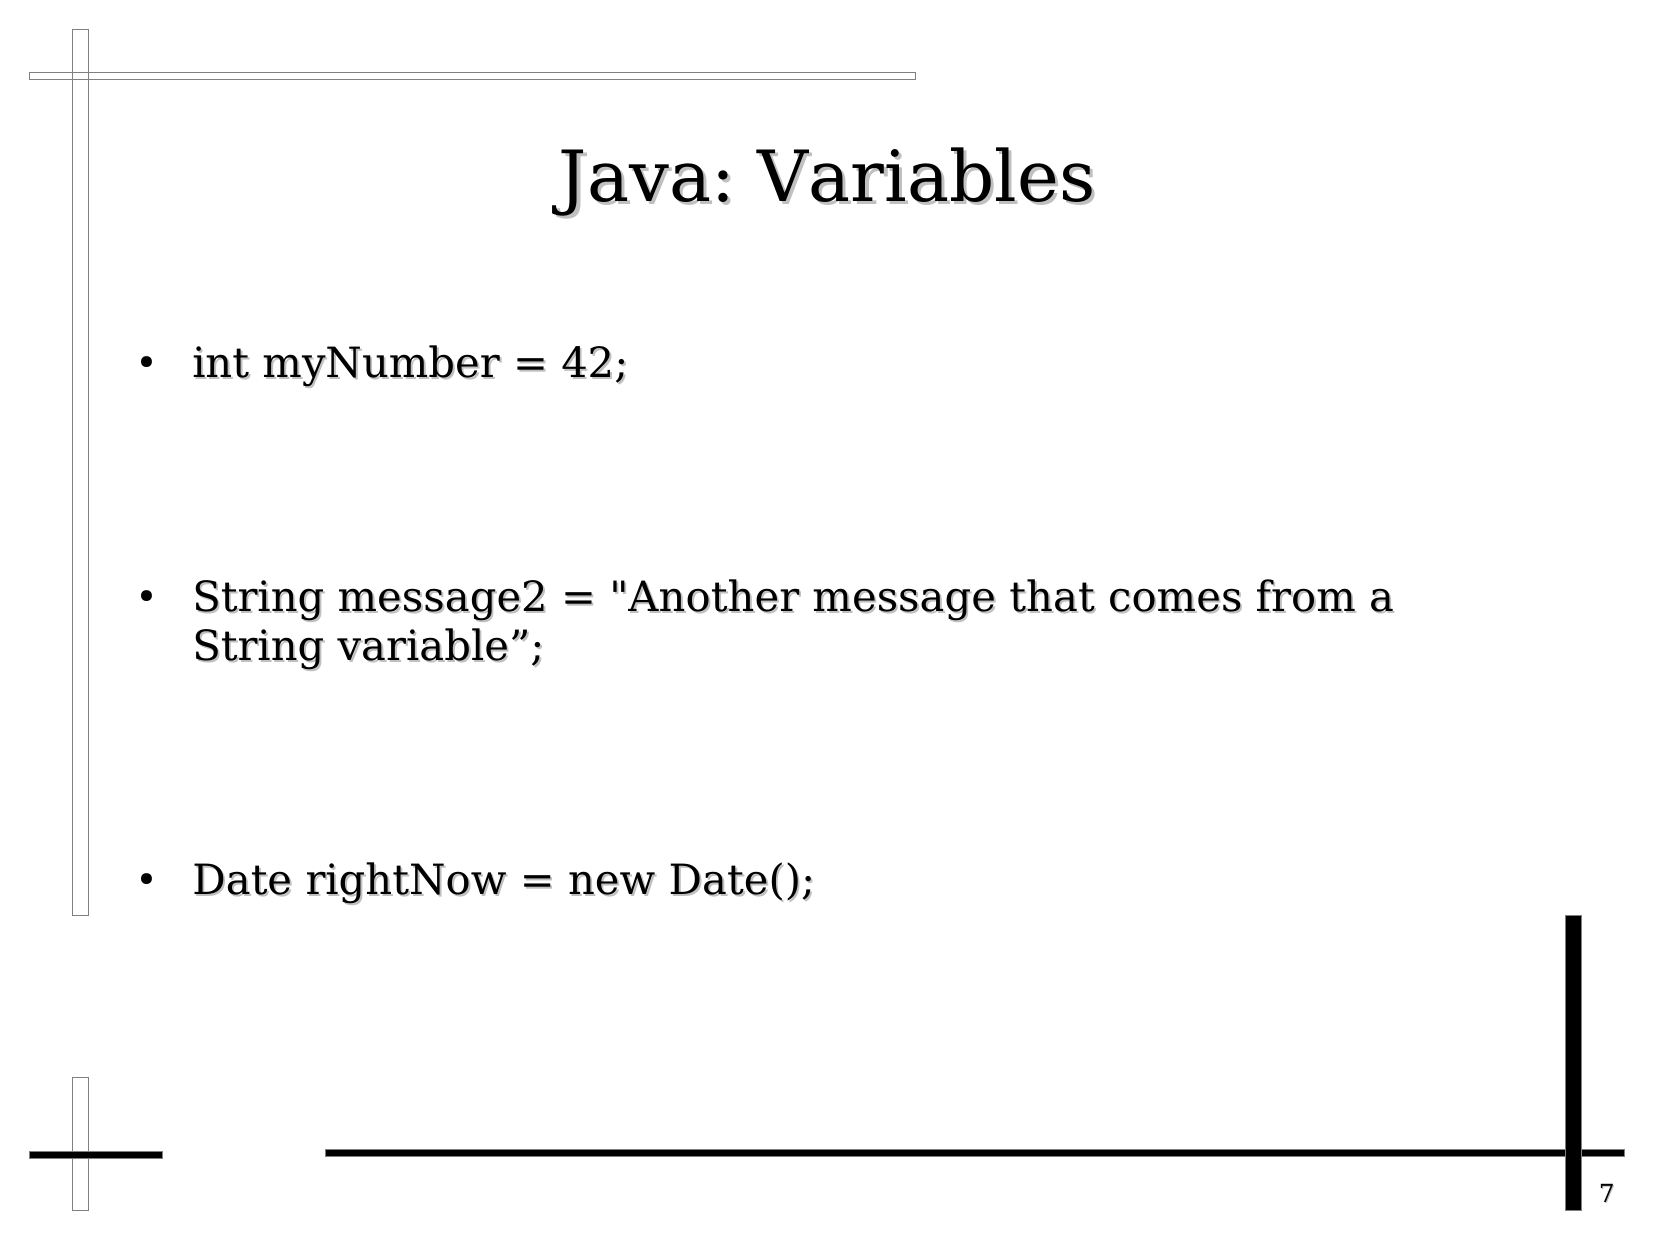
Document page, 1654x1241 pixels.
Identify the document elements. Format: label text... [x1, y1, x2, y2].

title Java: Variables [121, 88, 1534, 266]
list int myNumber = 42; String message2 = "Another message that comes from a String variable”; Date rightNow = new Date(); [121, 338, 1534, 1044]
